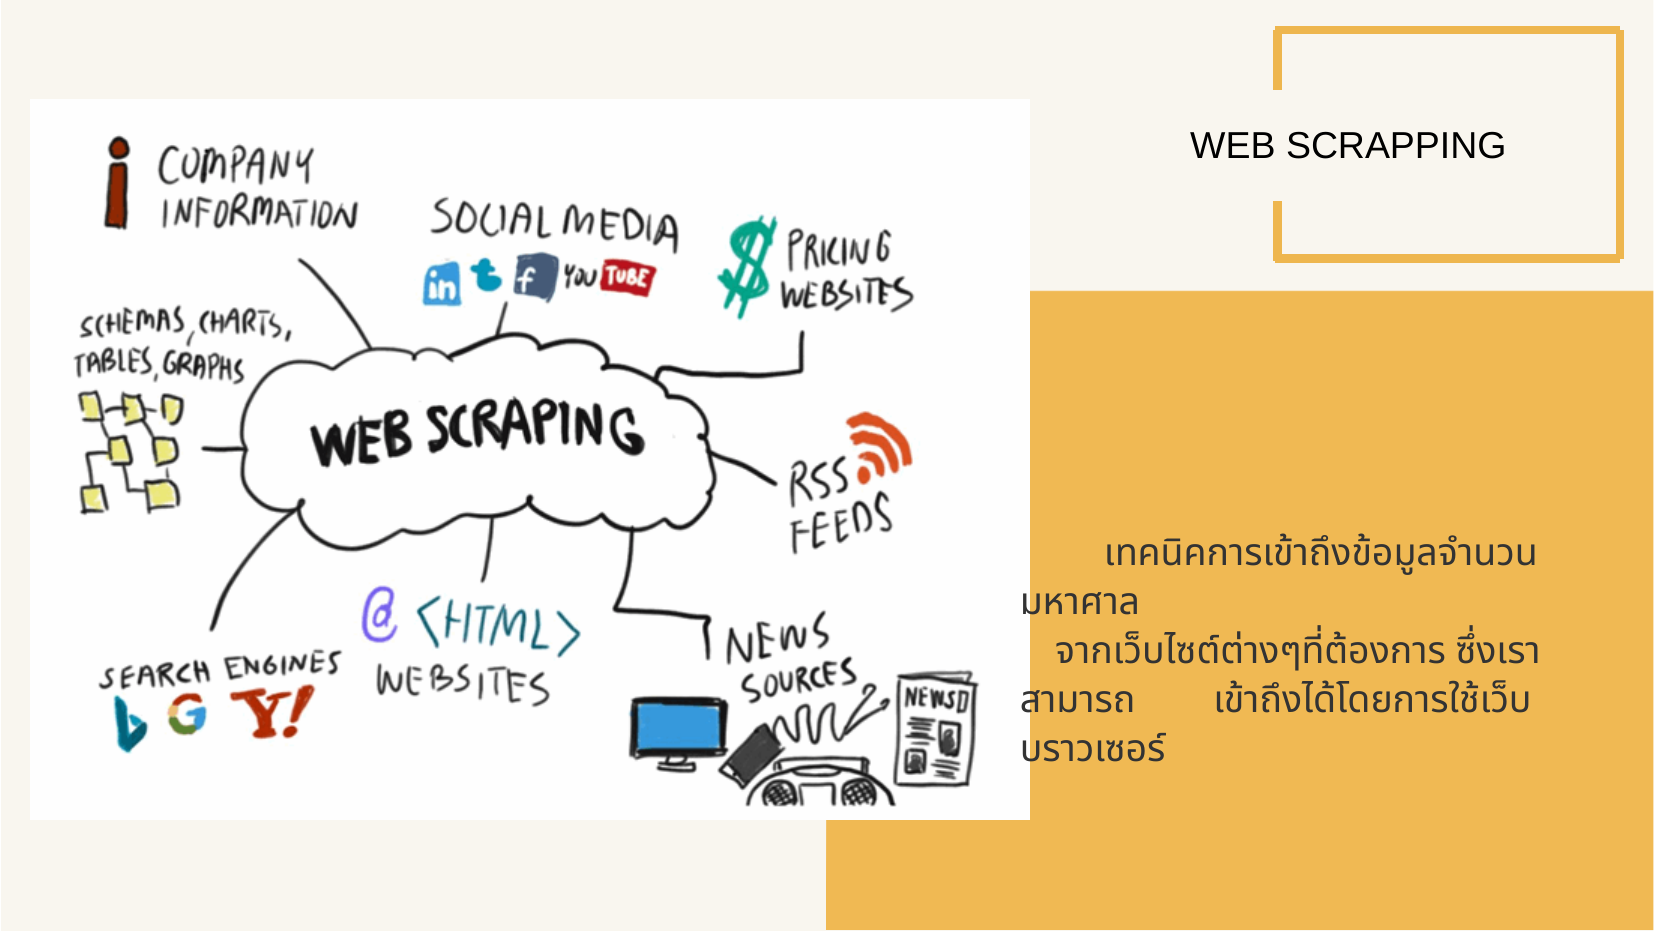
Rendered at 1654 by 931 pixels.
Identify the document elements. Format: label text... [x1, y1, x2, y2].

text_box เทคนิคการเข้าถึงข้อมูลจำนวนมหาศาล จากเว็บไซต์ต่างๆที่ต้องการ ซึ่งเราสามารถ เข้าถึงได้โดยการใช้เว็บบราวเซอร์ [1005, 525, 1654, 723]
picture [1, 0, 1654, 931]
text_box WEB SCRAPPING [1140, 117, 1606, 253]
